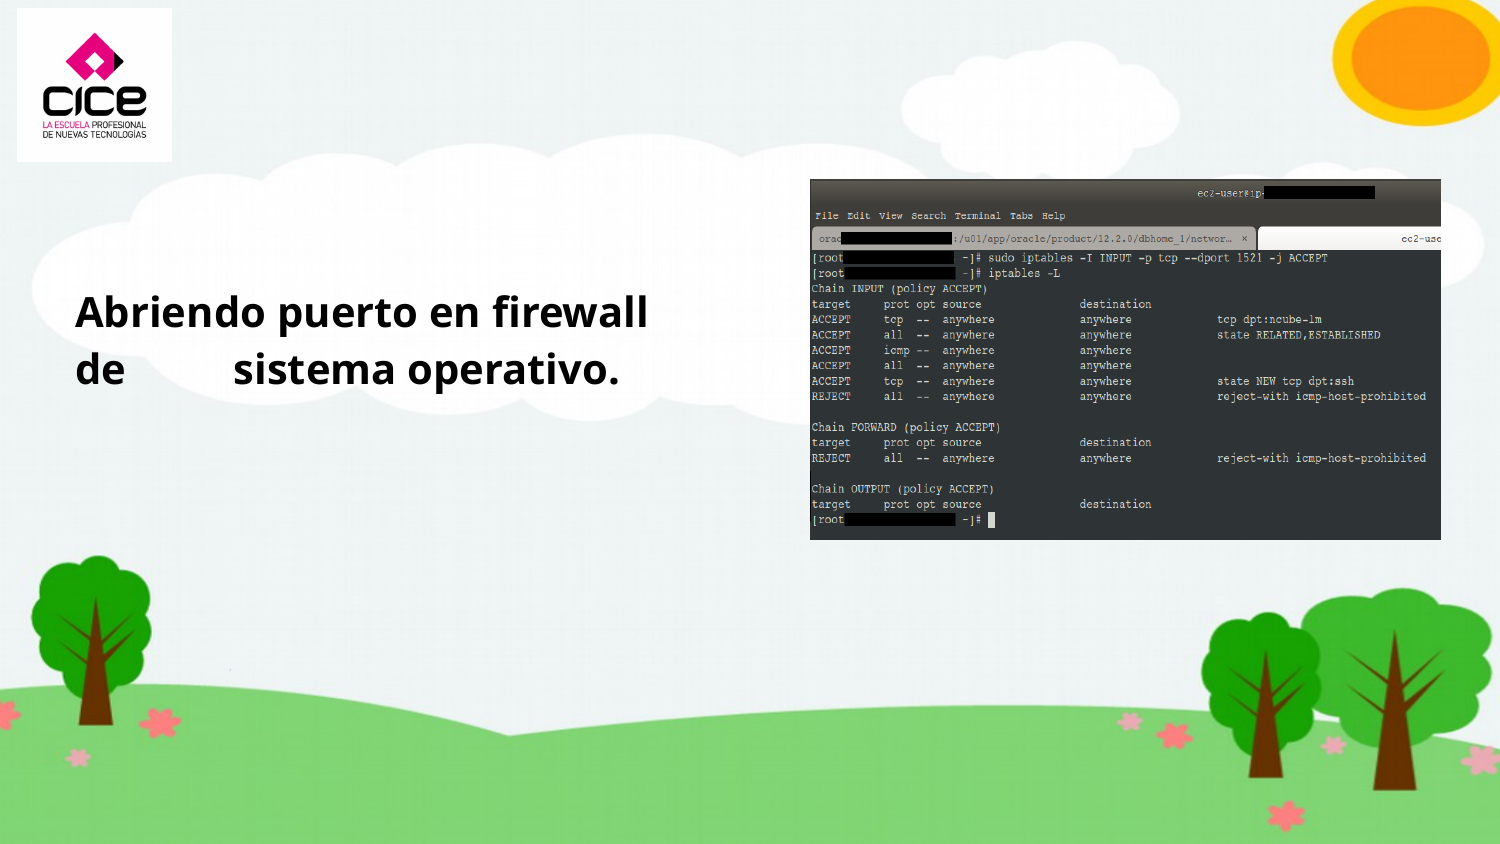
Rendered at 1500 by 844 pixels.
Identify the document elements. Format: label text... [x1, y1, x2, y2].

title Abriendo puerto en firewall de sistema operativo. [75, 240, 663, 440]
picture [0, 0, 1500, 844]
